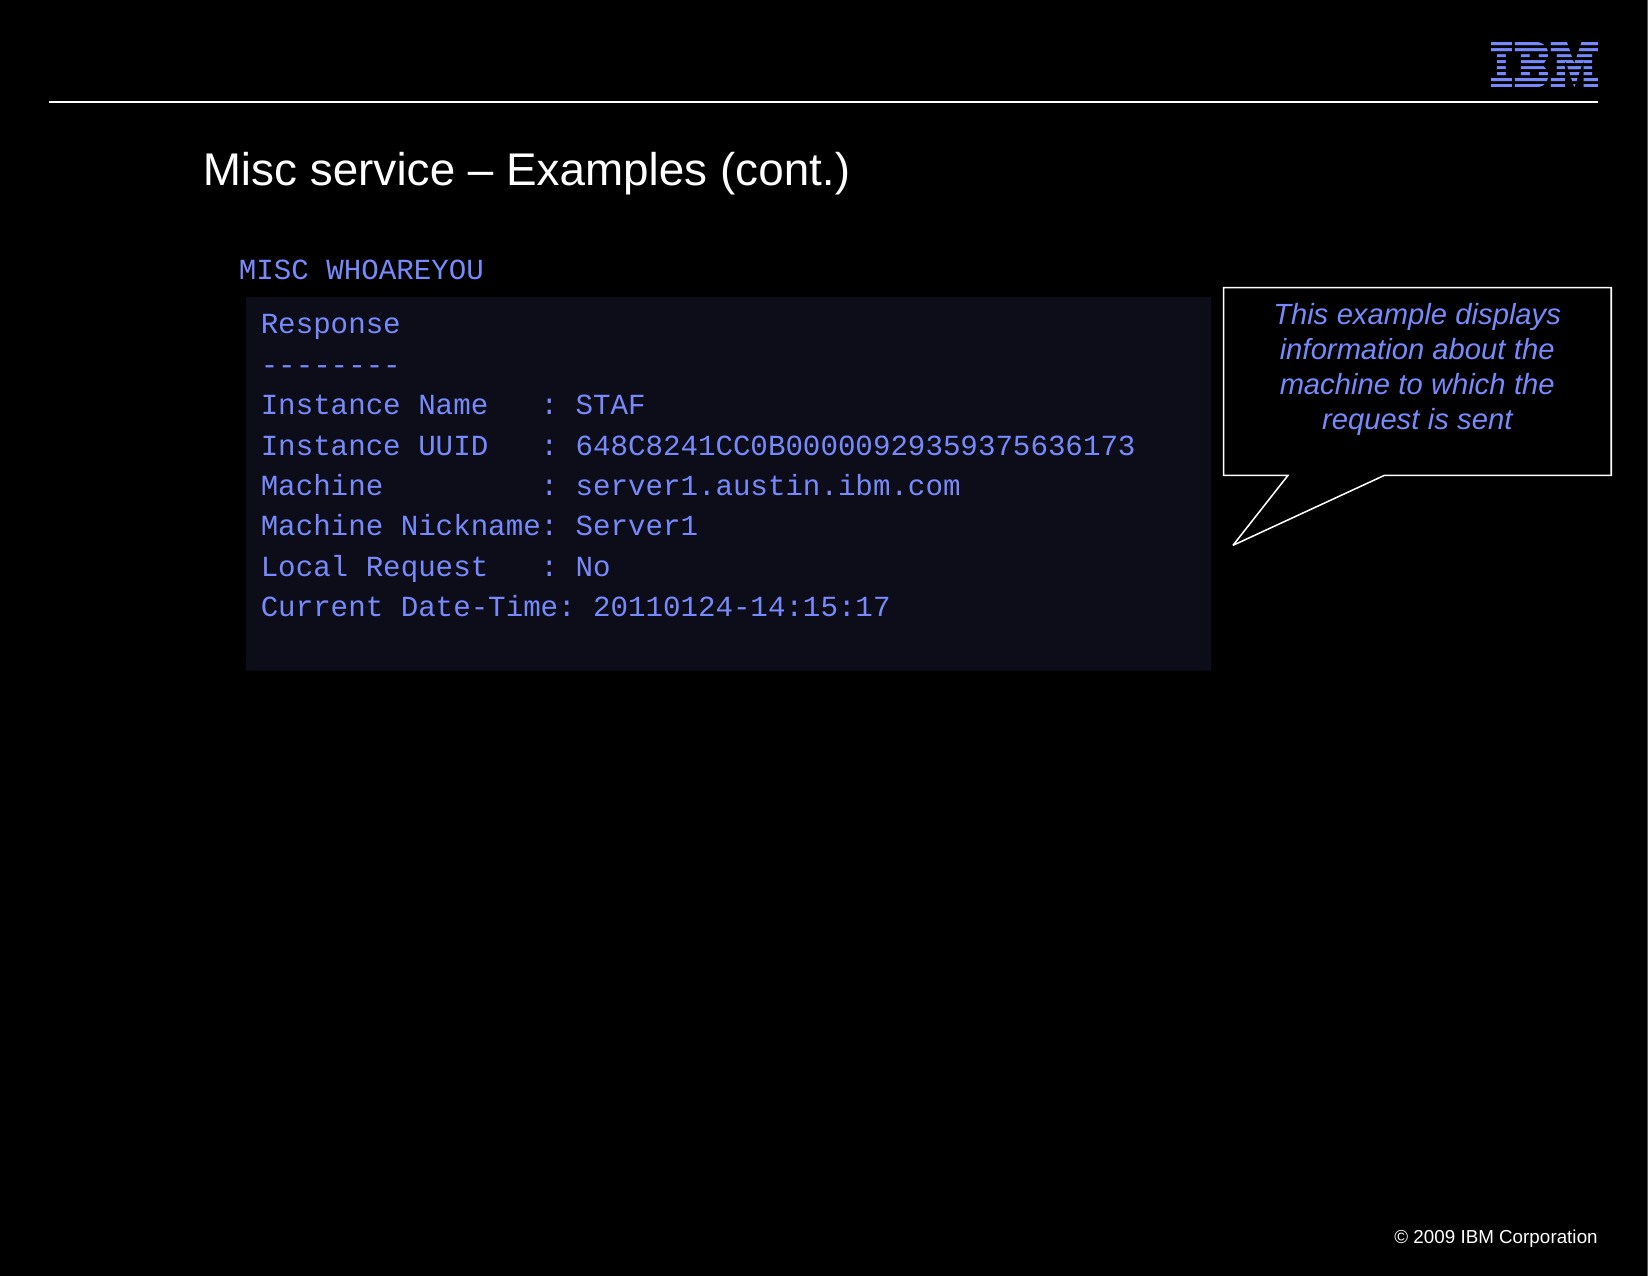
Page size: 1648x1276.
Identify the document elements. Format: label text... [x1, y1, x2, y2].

text_box This example displays information about the machine to which the request is sent [1223, 287, 1612, 546]
picture [1491, 42, 1598, 87]
title Misc service – Examples (cont.) [186, 137, 1648, 231]
text_box MISC WHOAREYOU [239, 250, 1648, 286]
text_box Response -------- Instance Name : STAF Instance UUID : 648C8241CC0B00000929359375636173 Machine : server1.austin.ibm.com Machine Nickname: Server1 Local Request : No Current Date-Time: 20110124-14:15:17 [246, 297, 1212, 671]
